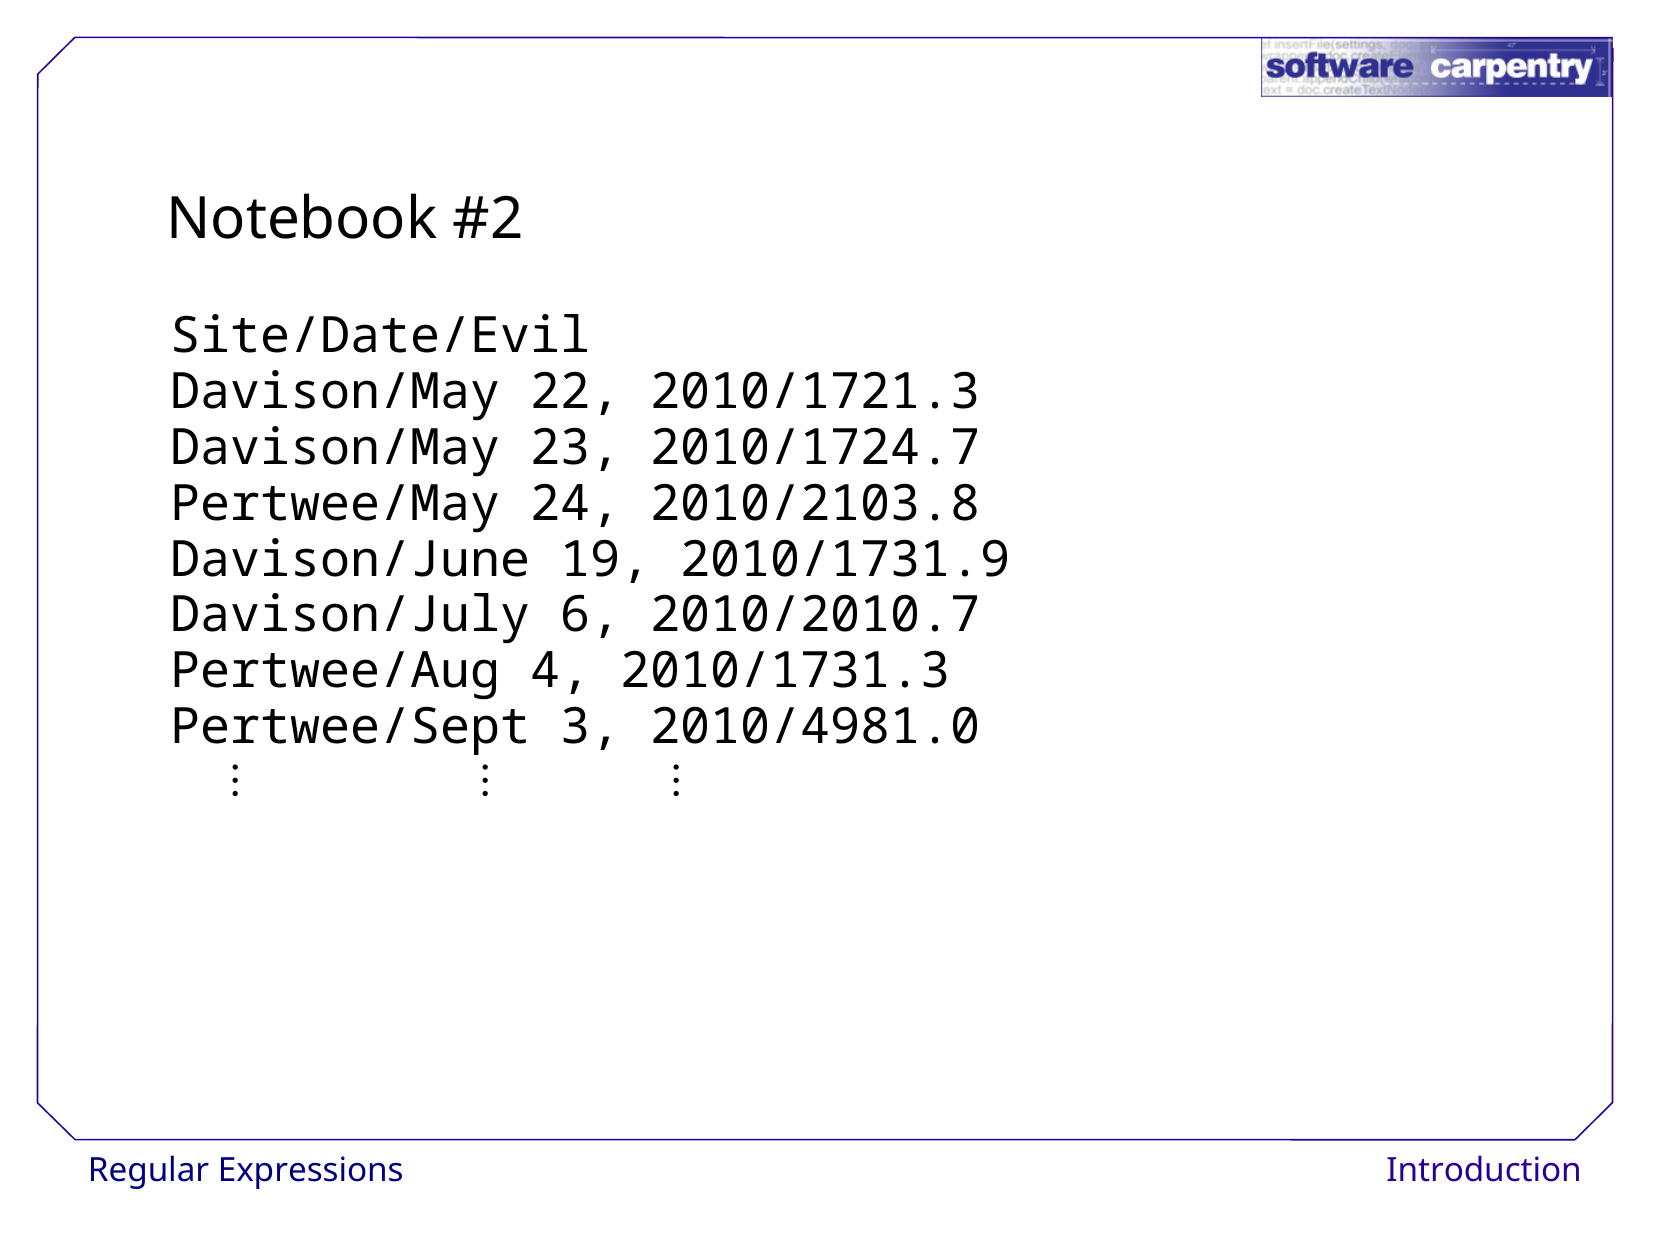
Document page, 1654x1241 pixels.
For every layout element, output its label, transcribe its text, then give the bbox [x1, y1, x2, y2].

text_box Notebook #2 [151, 138, 1530, 259]
picture [1261, 39, 1613, 97]
text_box Site/Date/Evil Davison/May 22, 2010/1721.3 Davison/May 23, 2010/1724.7 Pertwee/May 24, 2010/2103.8 Davison/June 19, 2010/1731.9 Davison/July 6, 2010/2010.7 Pertwee/Aug 4, 2010/1731.3 Pertwee/Sept 3, 2010/4981.0 ⋮ ⋮ ⋮ [155, 300, 1535, 818]
